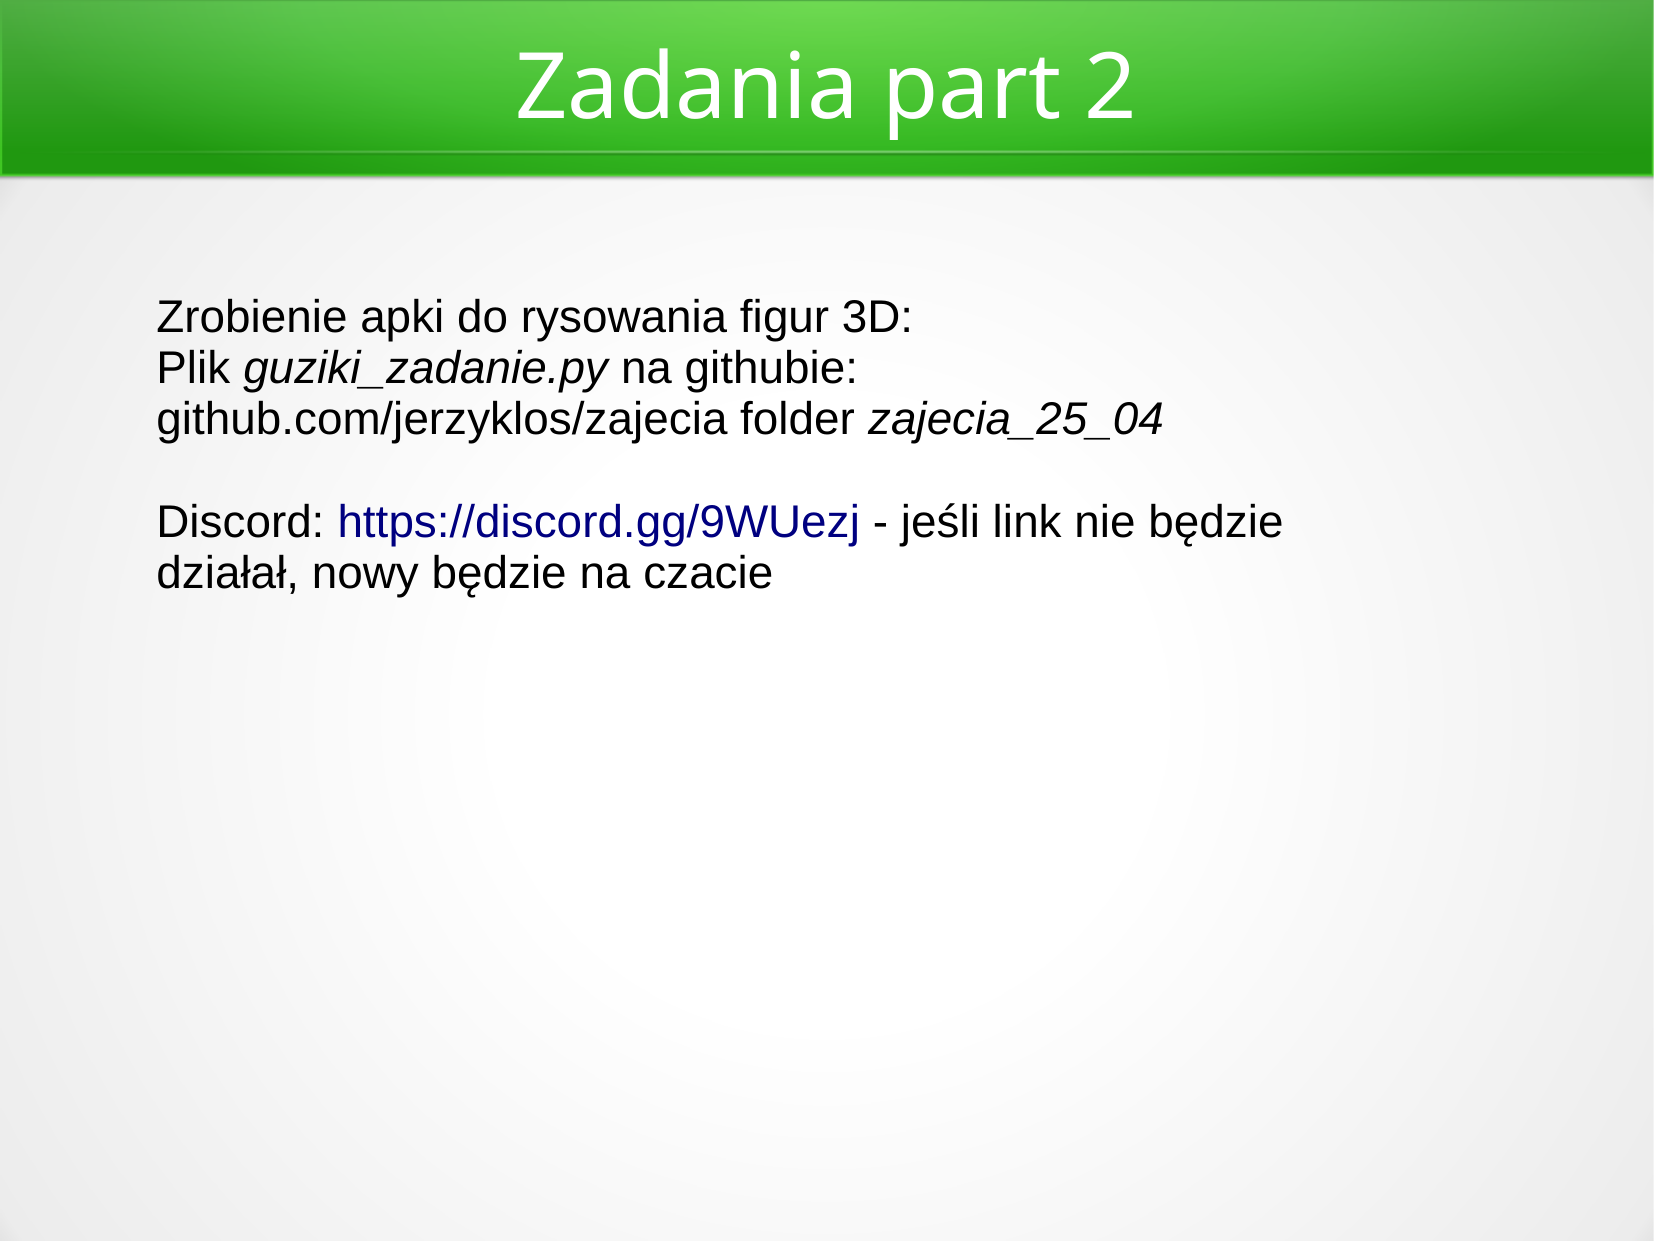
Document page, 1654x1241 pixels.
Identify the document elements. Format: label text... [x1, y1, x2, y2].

picture [0, 0, 1654, 1241]
text_box Zrobienie apki do rysowania figur 3D: Plik guziki_zadanie.py na githubie: github.com/jerzyklos/zajecia folder zajecia_25_04 Discord: https://discord.gg/9WUezj - jeśli link nie będzie działał, nowy będzie na czacie [141, 283, 1406, 606]
title Zadania part 2 [82, 11, 1571, 154]
